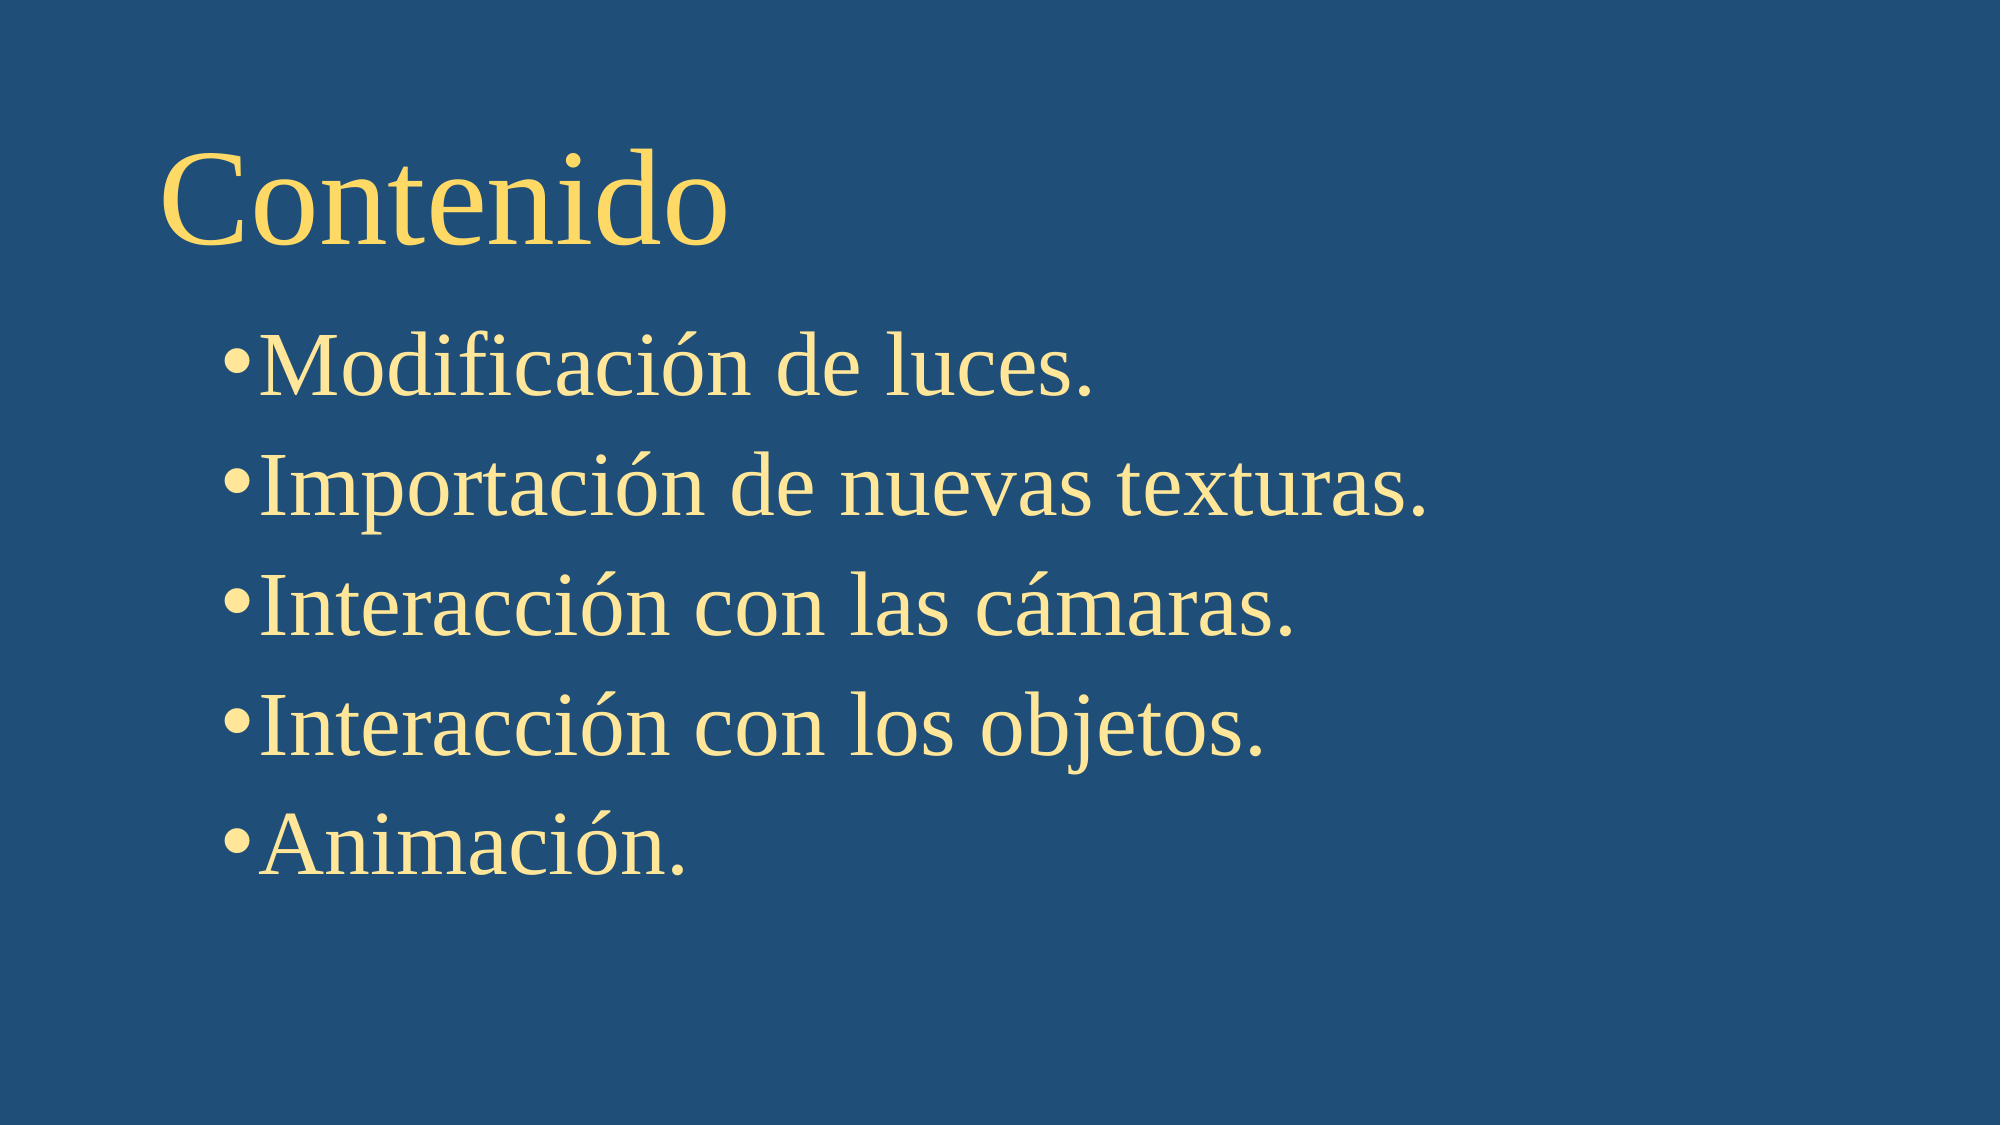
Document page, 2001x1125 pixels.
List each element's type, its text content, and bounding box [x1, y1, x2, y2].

title Contenido [143, 91, 1869, 309]
list Modificación de luces. Importación de nuevas texturas. Interacción con las cámaras. Interacción con los objetos. Animación. [206, 308, 1932, 1023]
